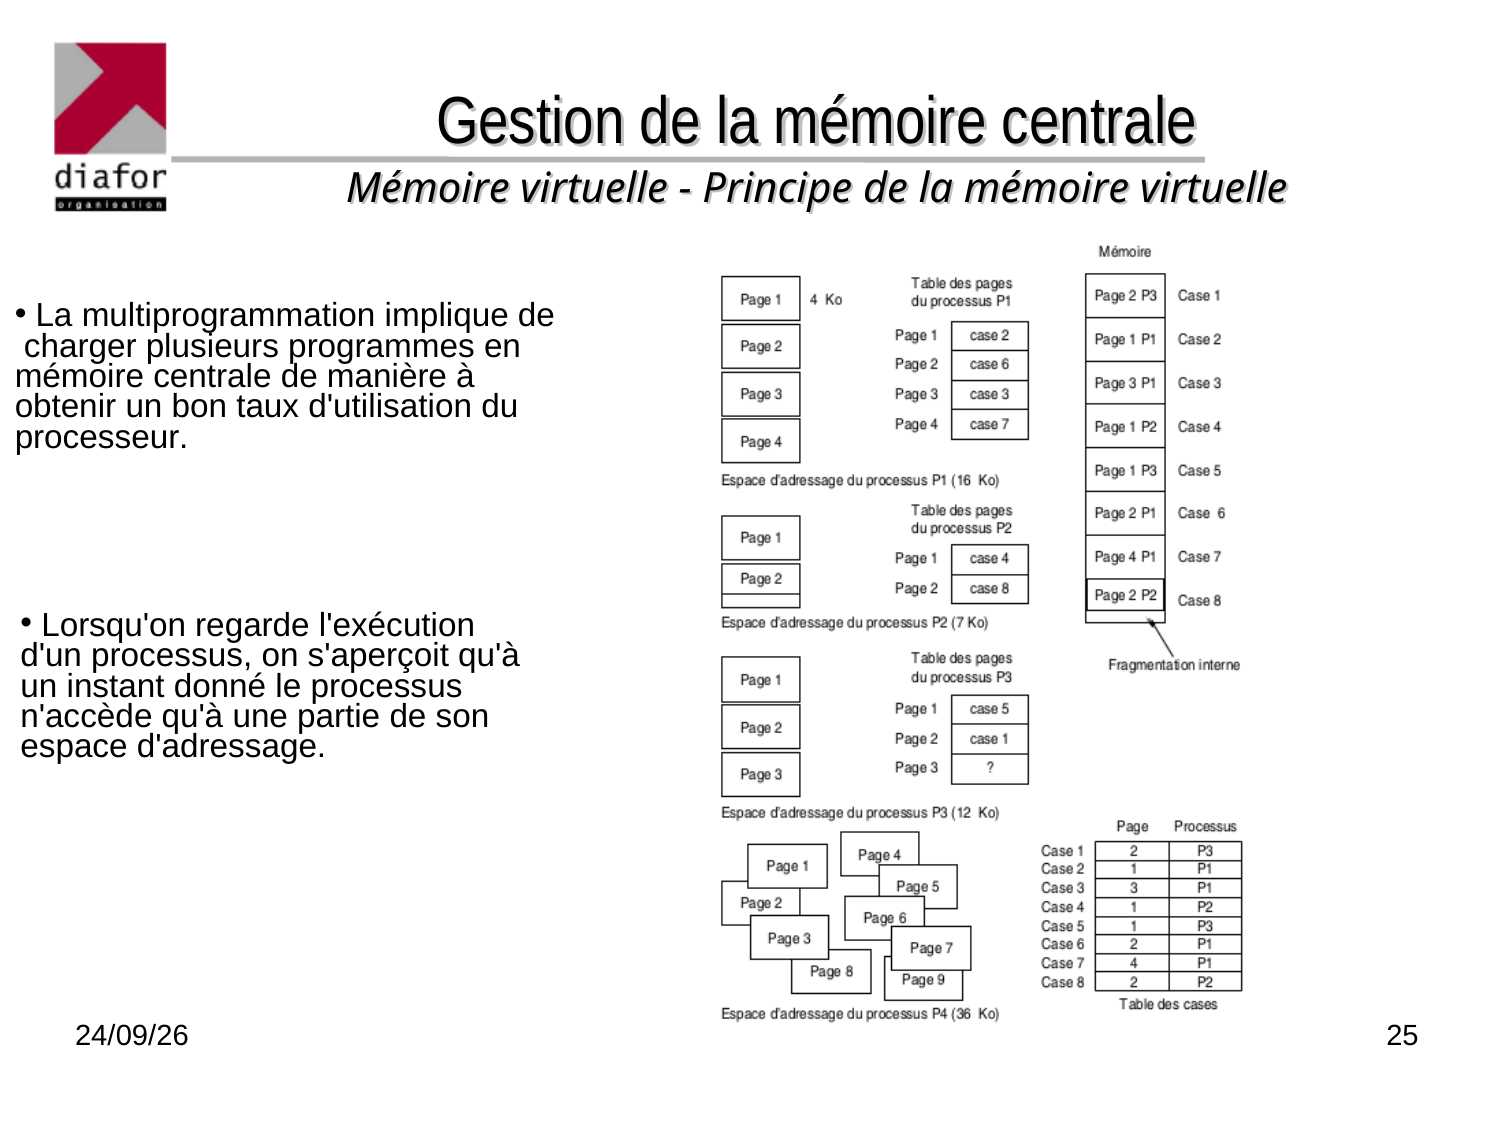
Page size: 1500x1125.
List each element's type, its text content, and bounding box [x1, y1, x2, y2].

text_box Lorsqu'on regarde l'exécution d'un processus, on s'aperçoit qu'à un instant donné le processus n'accède qu'à une partie de son espace d'adressage. [5, 604, 545, 772]
picture [53, 42, 168, 213]
text_box La multiprogrammation implique de charger plusieurs programmes en mémoire centrale de manière à obtenir un bon taux d'utilisation du processeur. [0, 295, 571, 462]
title Gestion de la mémoire centrale Mémoire virtuelle - Principe de la mémoire virtuelle [133, 45, 1500, 250]
picture [679, 220, 1300, 1034]
